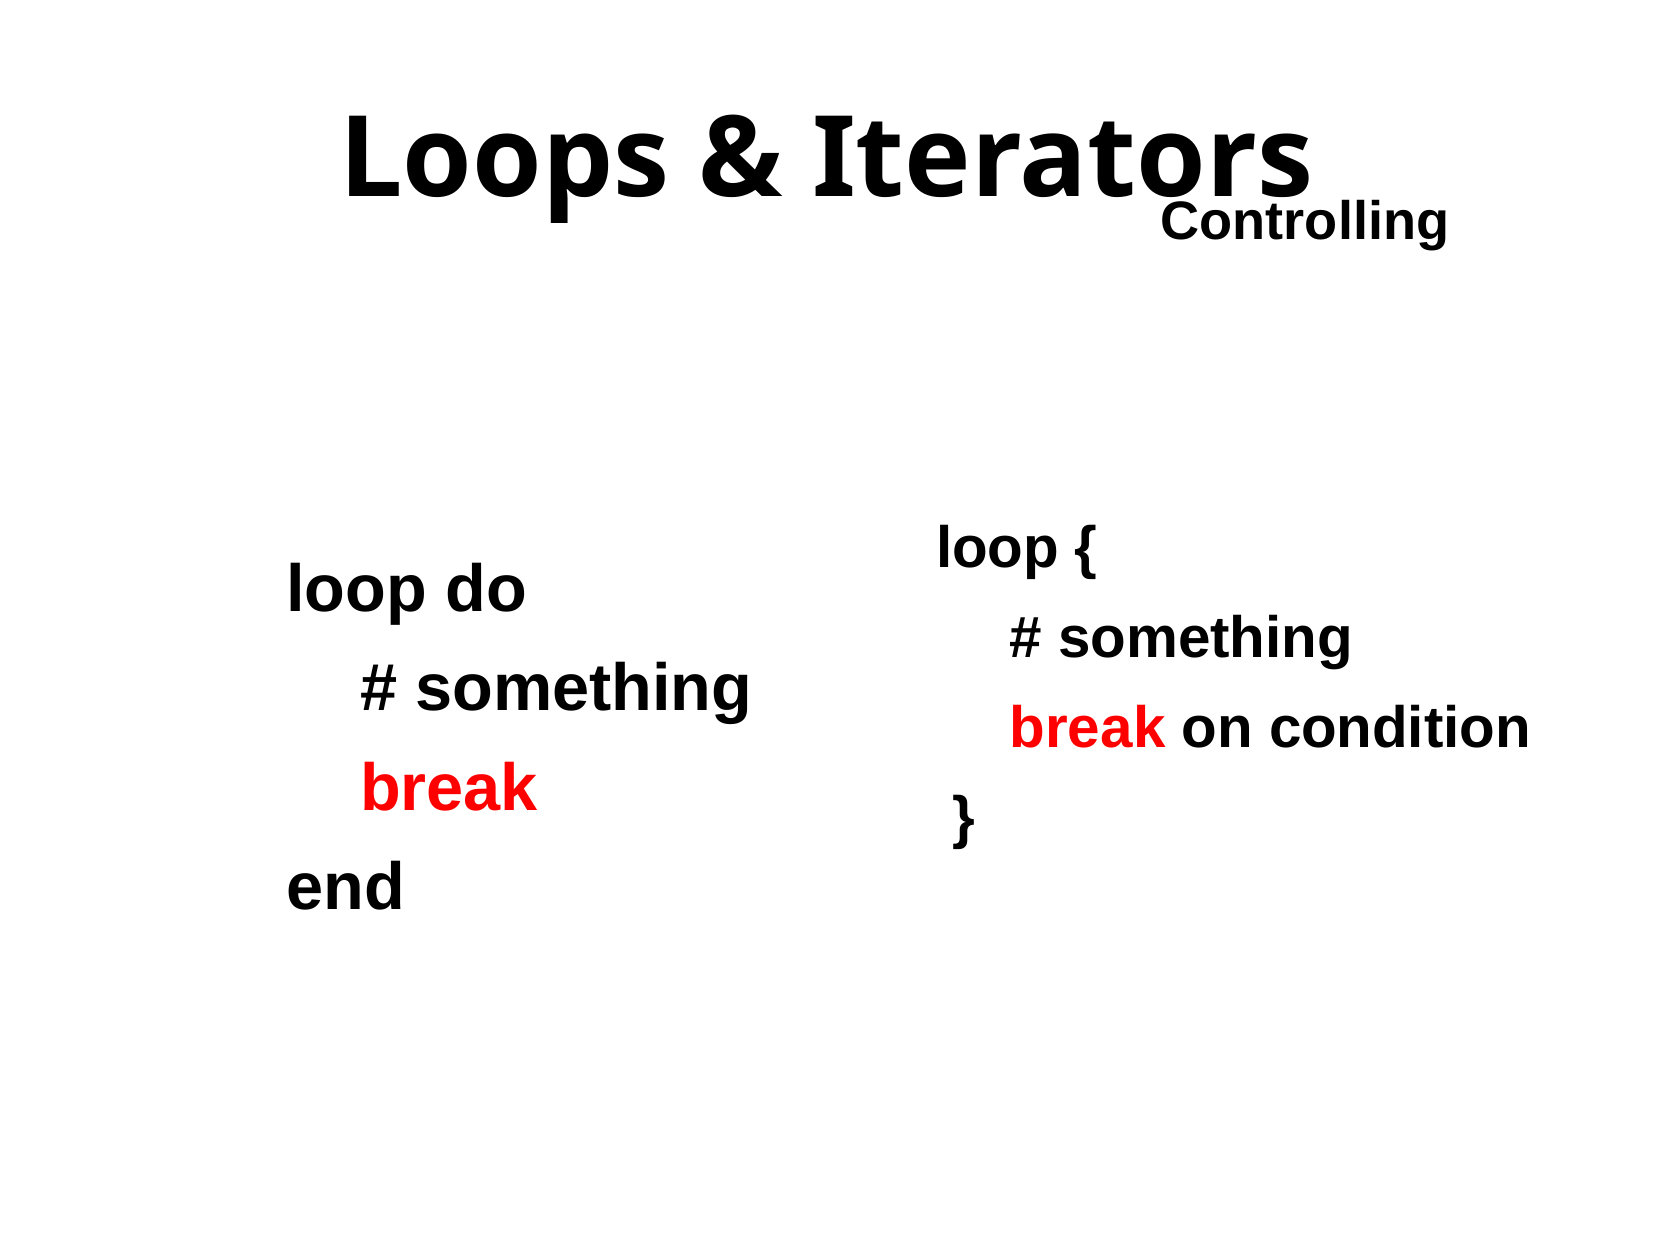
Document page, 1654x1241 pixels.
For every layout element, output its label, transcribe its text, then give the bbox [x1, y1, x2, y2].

title Loops & Iterators [82, 49, 1571, 257]
text_box loop do # something break end [271, 543, 768, 930]
text_box Controlling [1145, 183, 1501, 259]
text_box loop { # something break on condition } [921, 507, 1583, 936]
